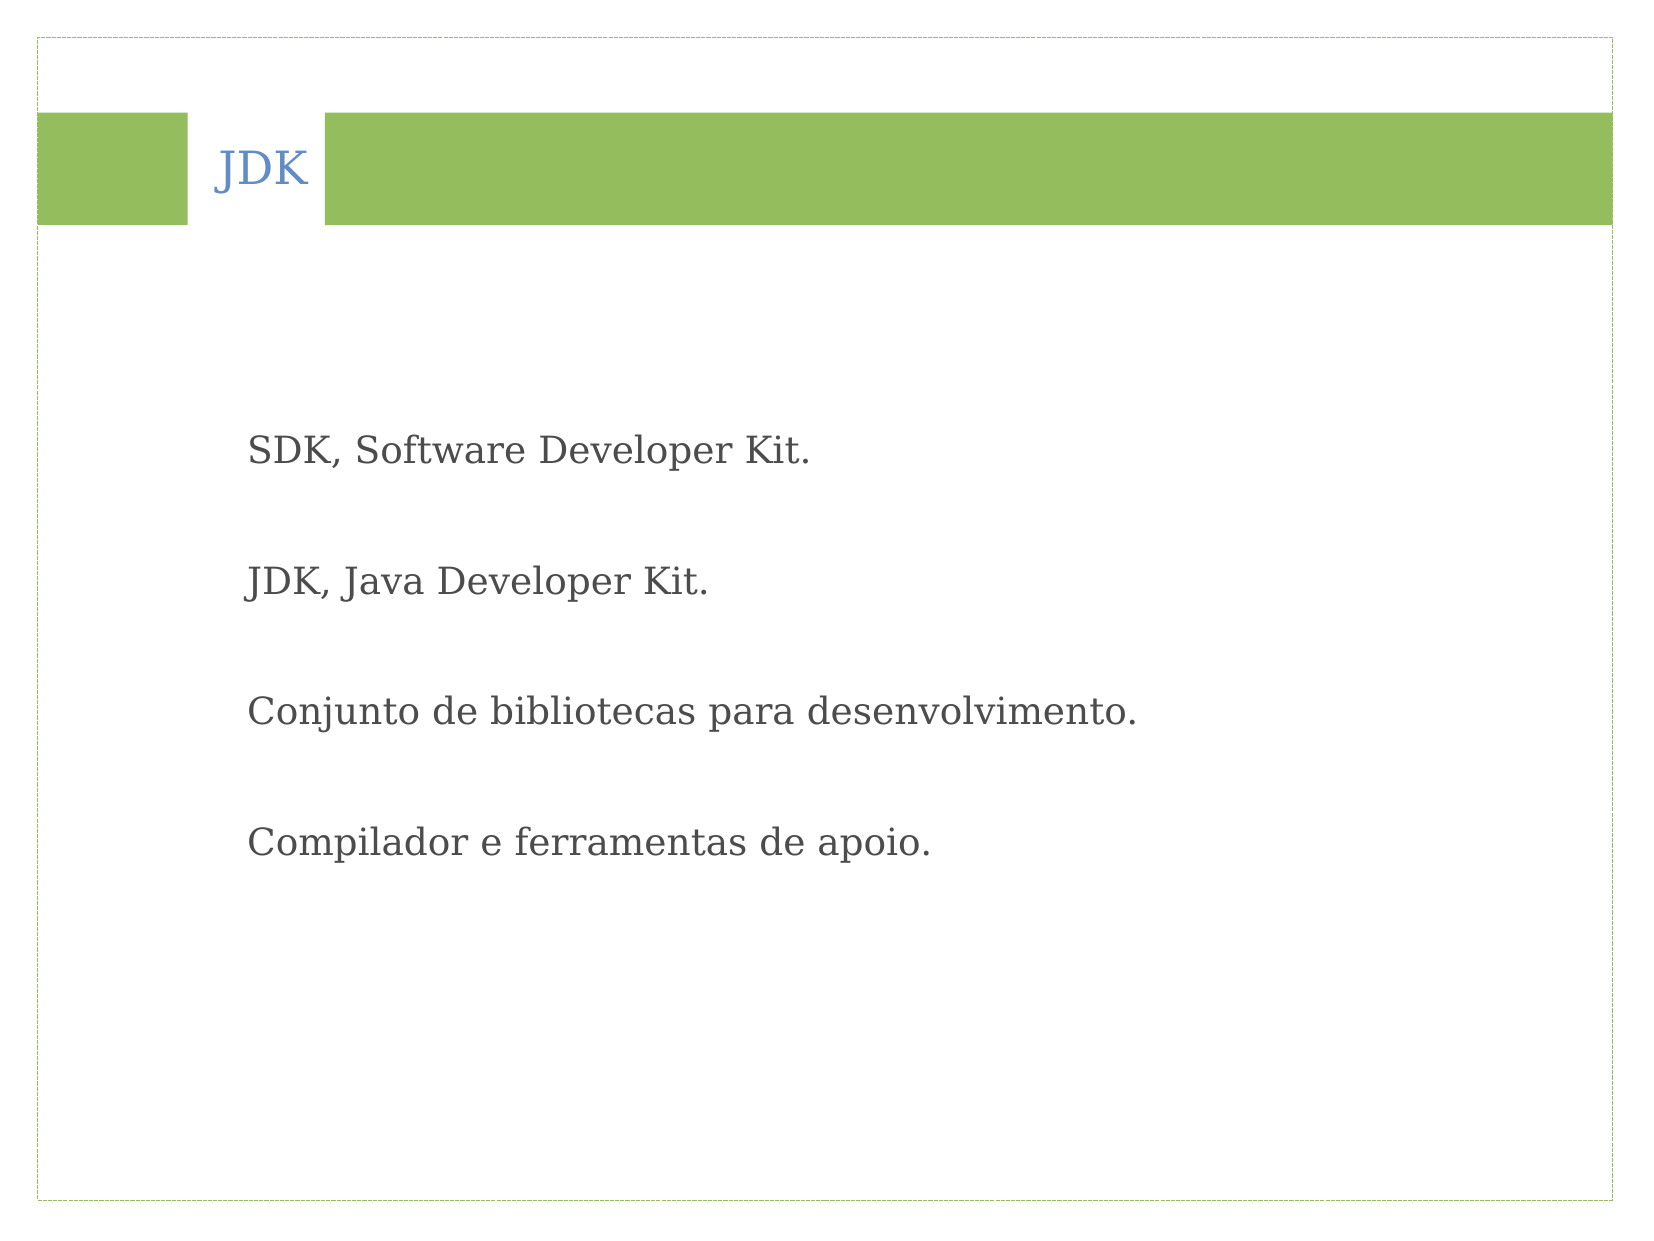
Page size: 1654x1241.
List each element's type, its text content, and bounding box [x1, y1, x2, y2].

text_box [324, 112, 1613, 226]
text_box JDK [203, 134, 323, 203]
text_box [37, 112, 188, 226]
text_box SDK, Software Developer Kit. JDK, Java Developer Kit. Conjunto de bibliotecas para desenvolvimento. Compilador e ferramentas de apoio. [232, 399, 1320, 925]
